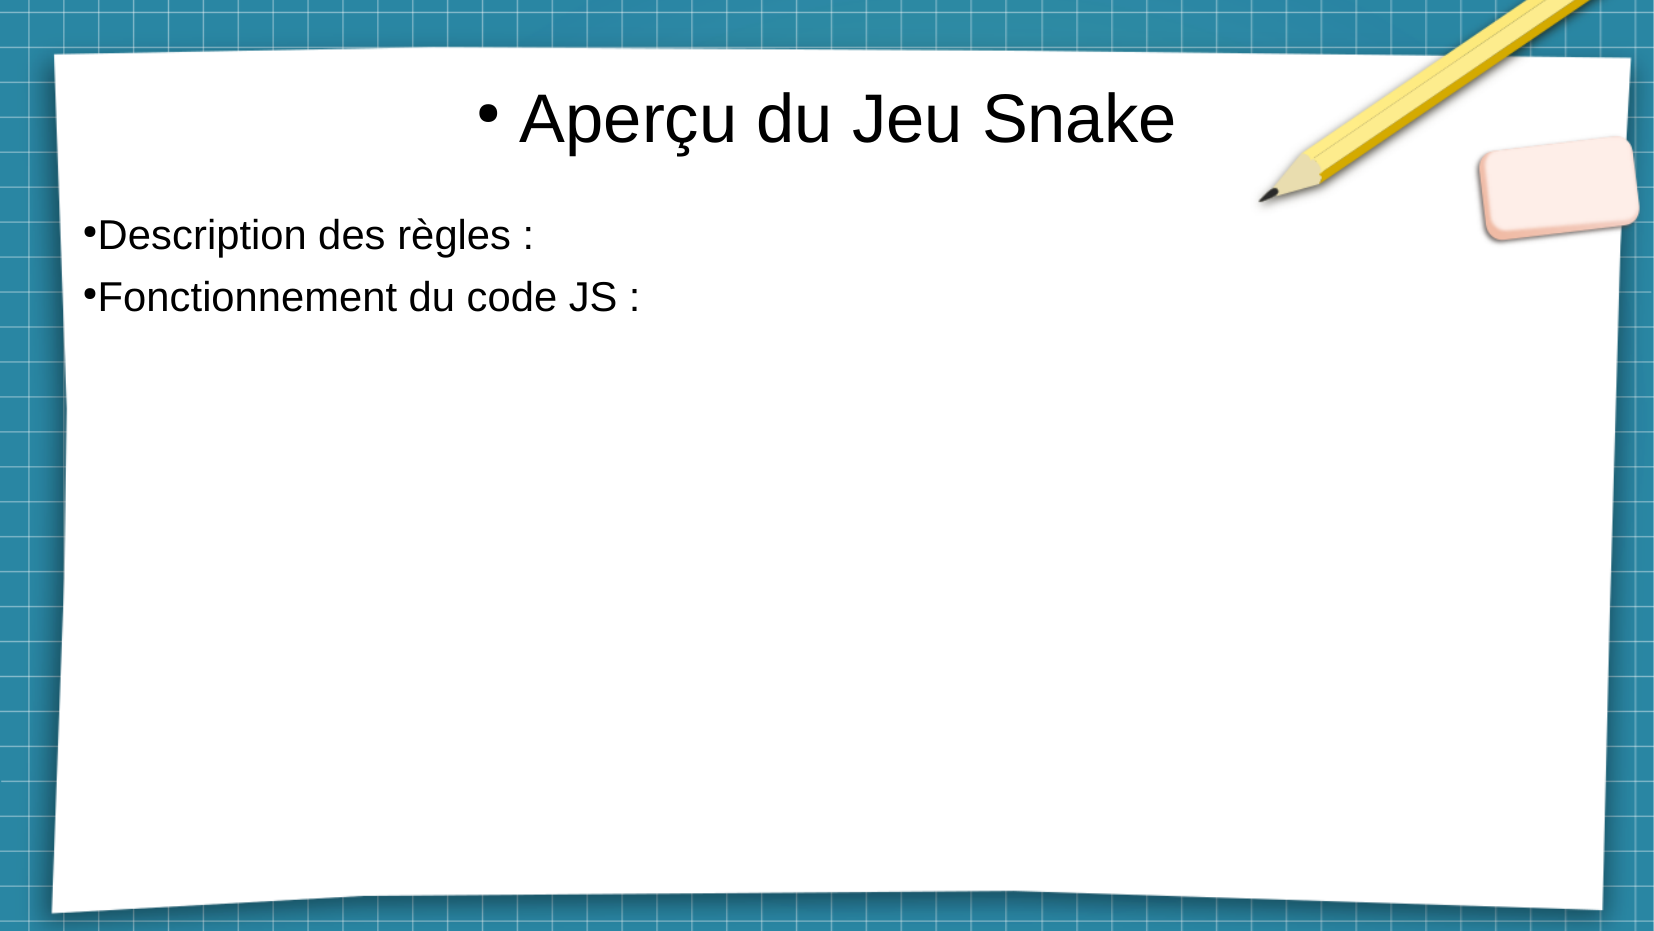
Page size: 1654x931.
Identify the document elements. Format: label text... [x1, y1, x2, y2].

list Description des règles : Fonctionnement du code JS : [82, 217, 1571, 865]
title Aperçu du Jeu Snake [82, 37, 1571, 193]
